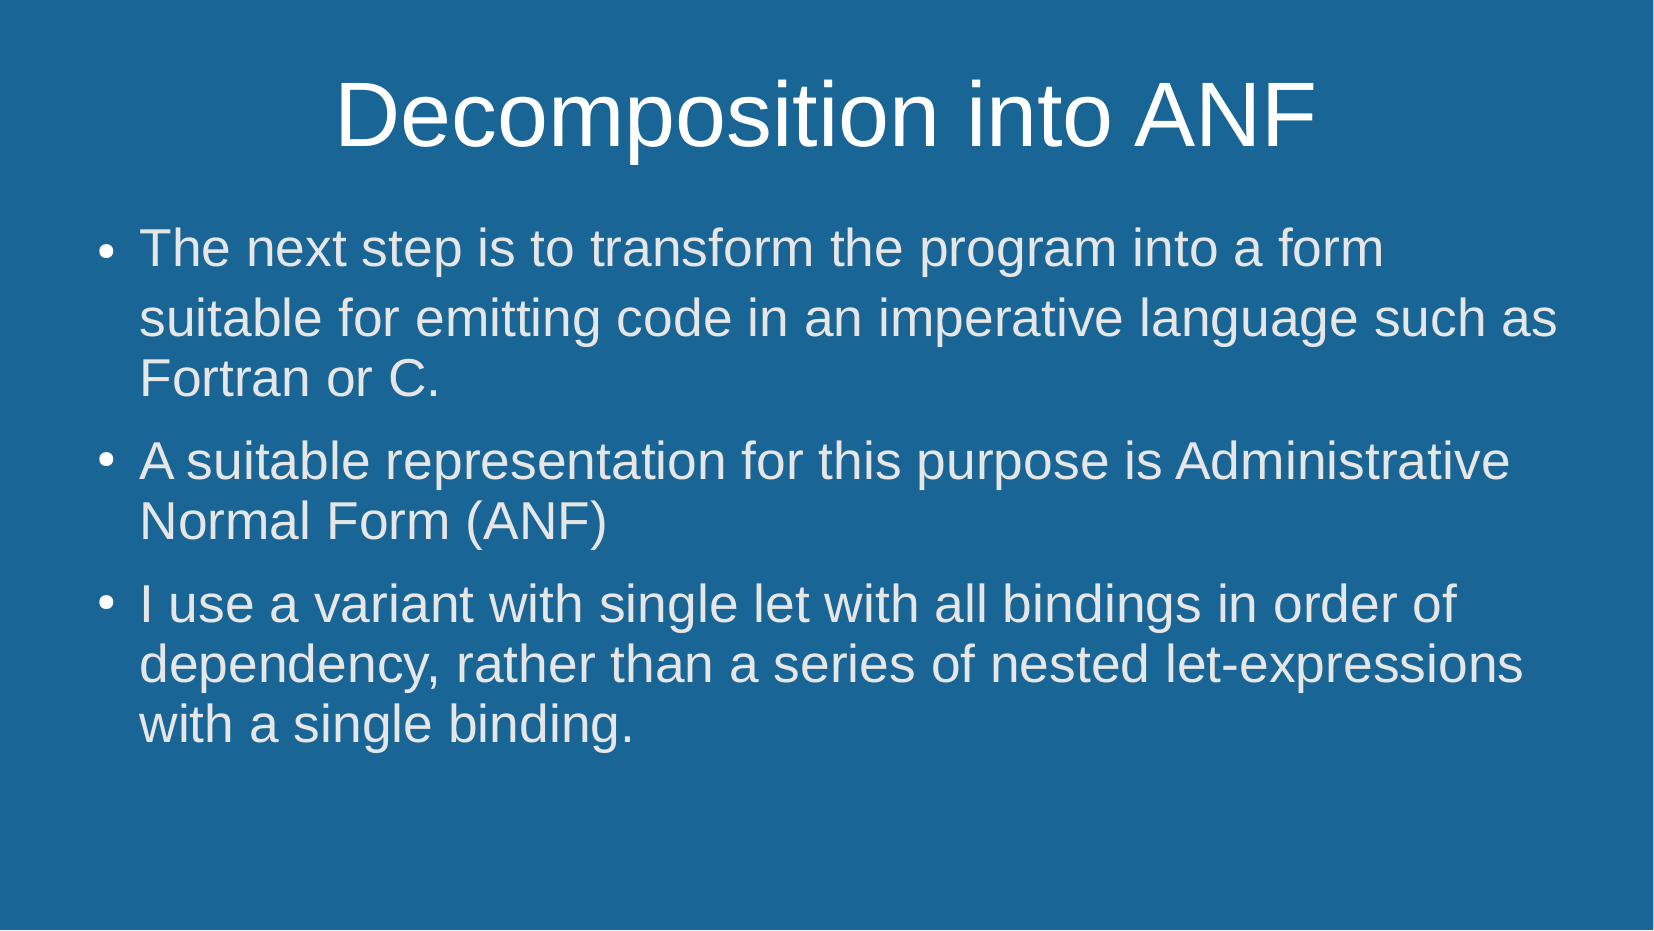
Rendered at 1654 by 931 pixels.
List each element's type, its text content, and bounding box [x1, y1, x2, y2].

title Decomposition into ANF [82, 37, 1571, 193]
list ﻿The next step is to transform the program into a form suitable for emitting code in an imperative language such as Fortran or C. A suitable representation for this purpose is Administrative Normal Form (ANF) I use a variant with single let with all bindings in order of dependency, rather than a series of nested let-expressions with a single binding. [82, 217, 1571, 758]
